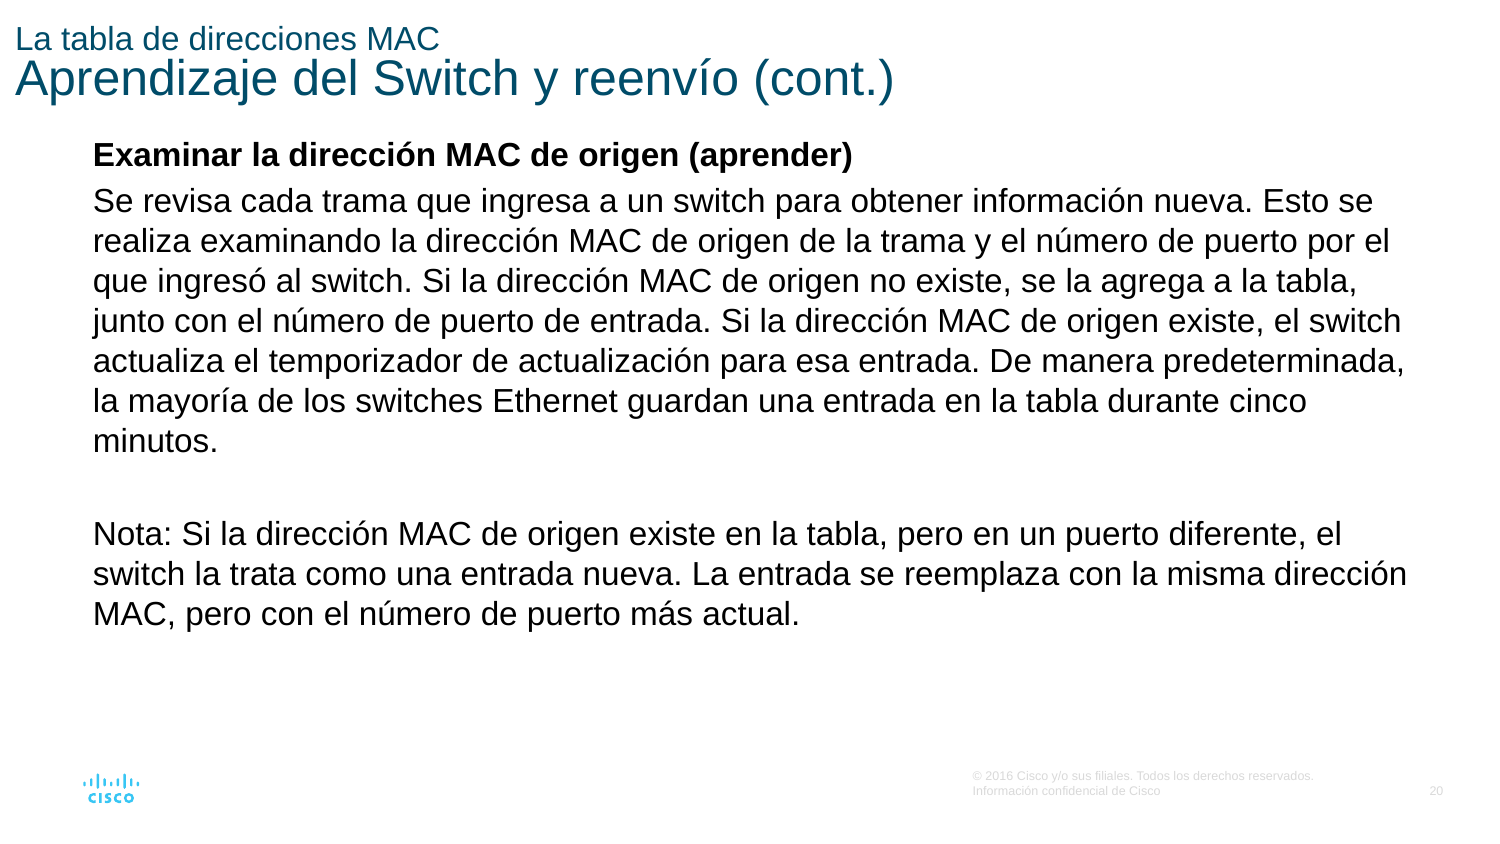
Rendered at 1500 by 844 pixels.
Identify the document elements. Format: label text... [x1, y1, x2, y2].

list Examinar la dirección MAC de origen (aprender) Se revisa cada trama que ingresa a un switch para obtener información nueva. Esto se realiza examinando la dirección MAC de origen de la trama y el número de puerto por el que ingresó al switch. Si la dirección MAC de origen no existe, se la agrega a la tabla, junto con el número de puerto de entrada. Si la dirección MAC de origen existe, el switch actualiza el temporizador de actualización para esa entrada. De manera predeterminada, la mayoría de los switches Ethernet guardan una entrada en la tabla durante cinco minutos. Nota: Si la dirección MAC de origen existe en la tabla, pero en un puerto diferente, el switch la trata como una entrada nueva. La entrada se reemplaza con la misma dirección MAC, pero con el número de puerto más actual. [77, 125, 1437, 726]
title La tabla de direcciones MAC Aprendizaje del Switch y reenvío (cont.) [0, 5, 1369, 126]
